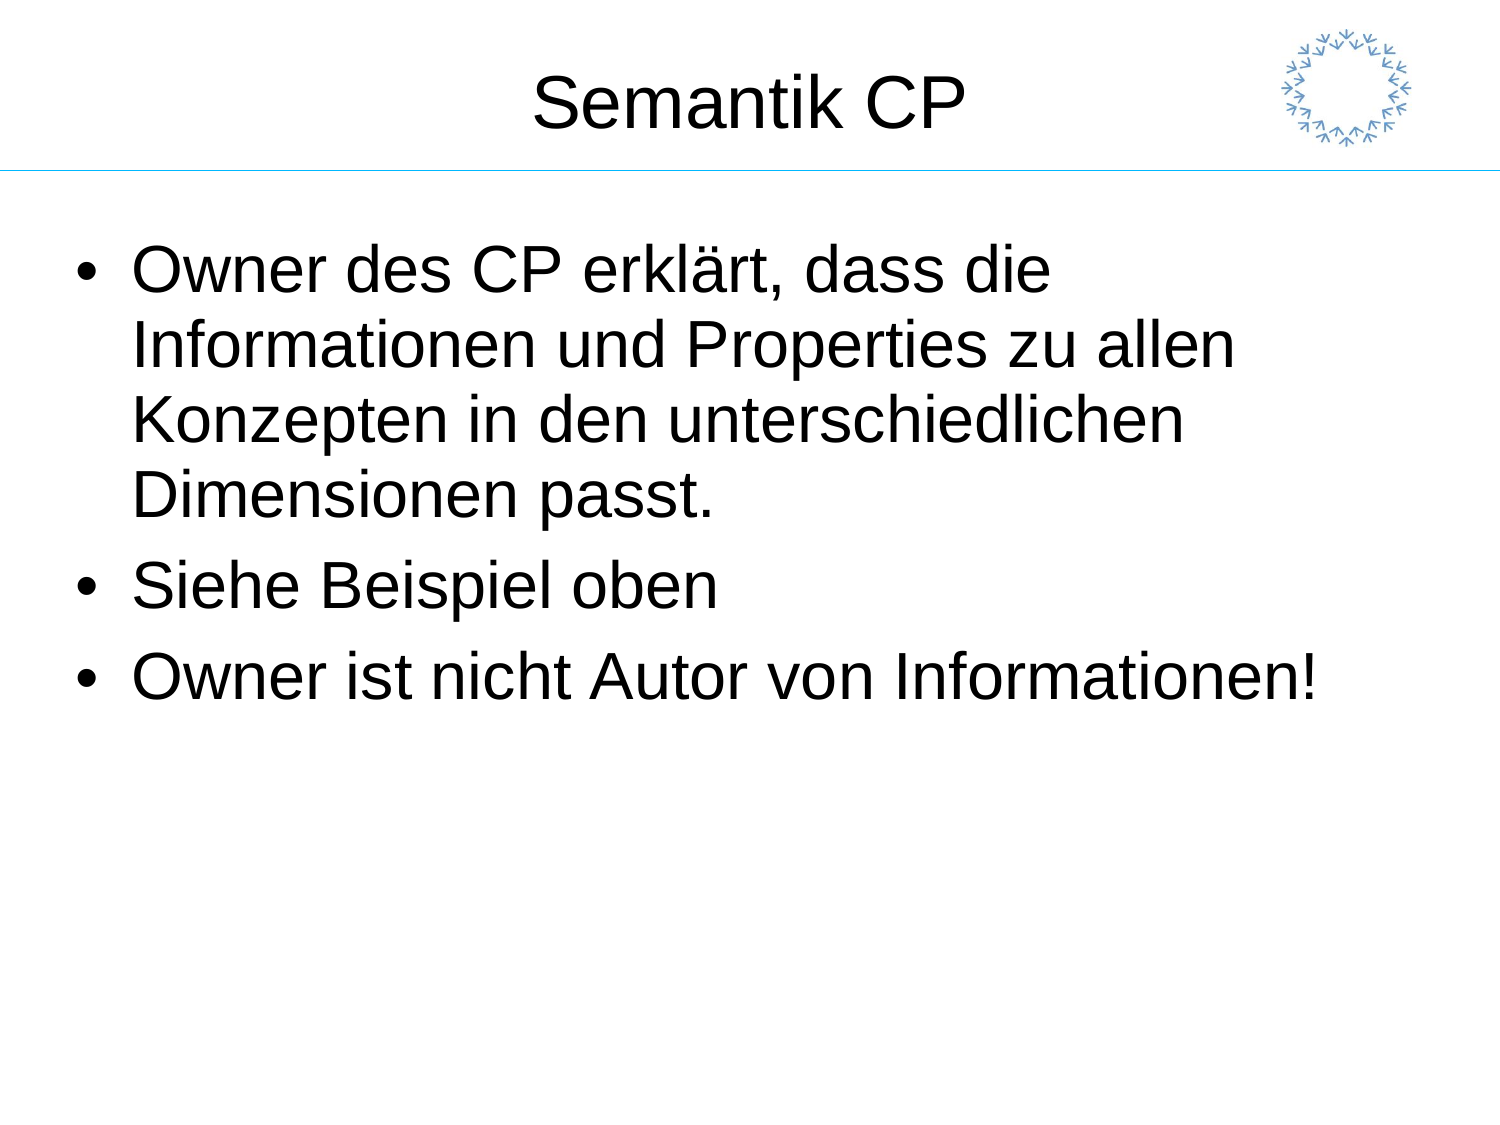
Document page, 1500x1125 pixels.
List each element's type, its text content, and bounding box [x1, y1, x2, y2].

title Semantik CP [75, 57, 1426, 148]
list Owner des CP erklärt, dass die Informationen und Properties zu allen Konzepten in den unterschiedlichen Dimensionen passt. Siehe Beispiel oben Owner ist nicht Autor von Informationen! [75, 232, 1426, 986]
picture [1281, 29, 1412, 57]
